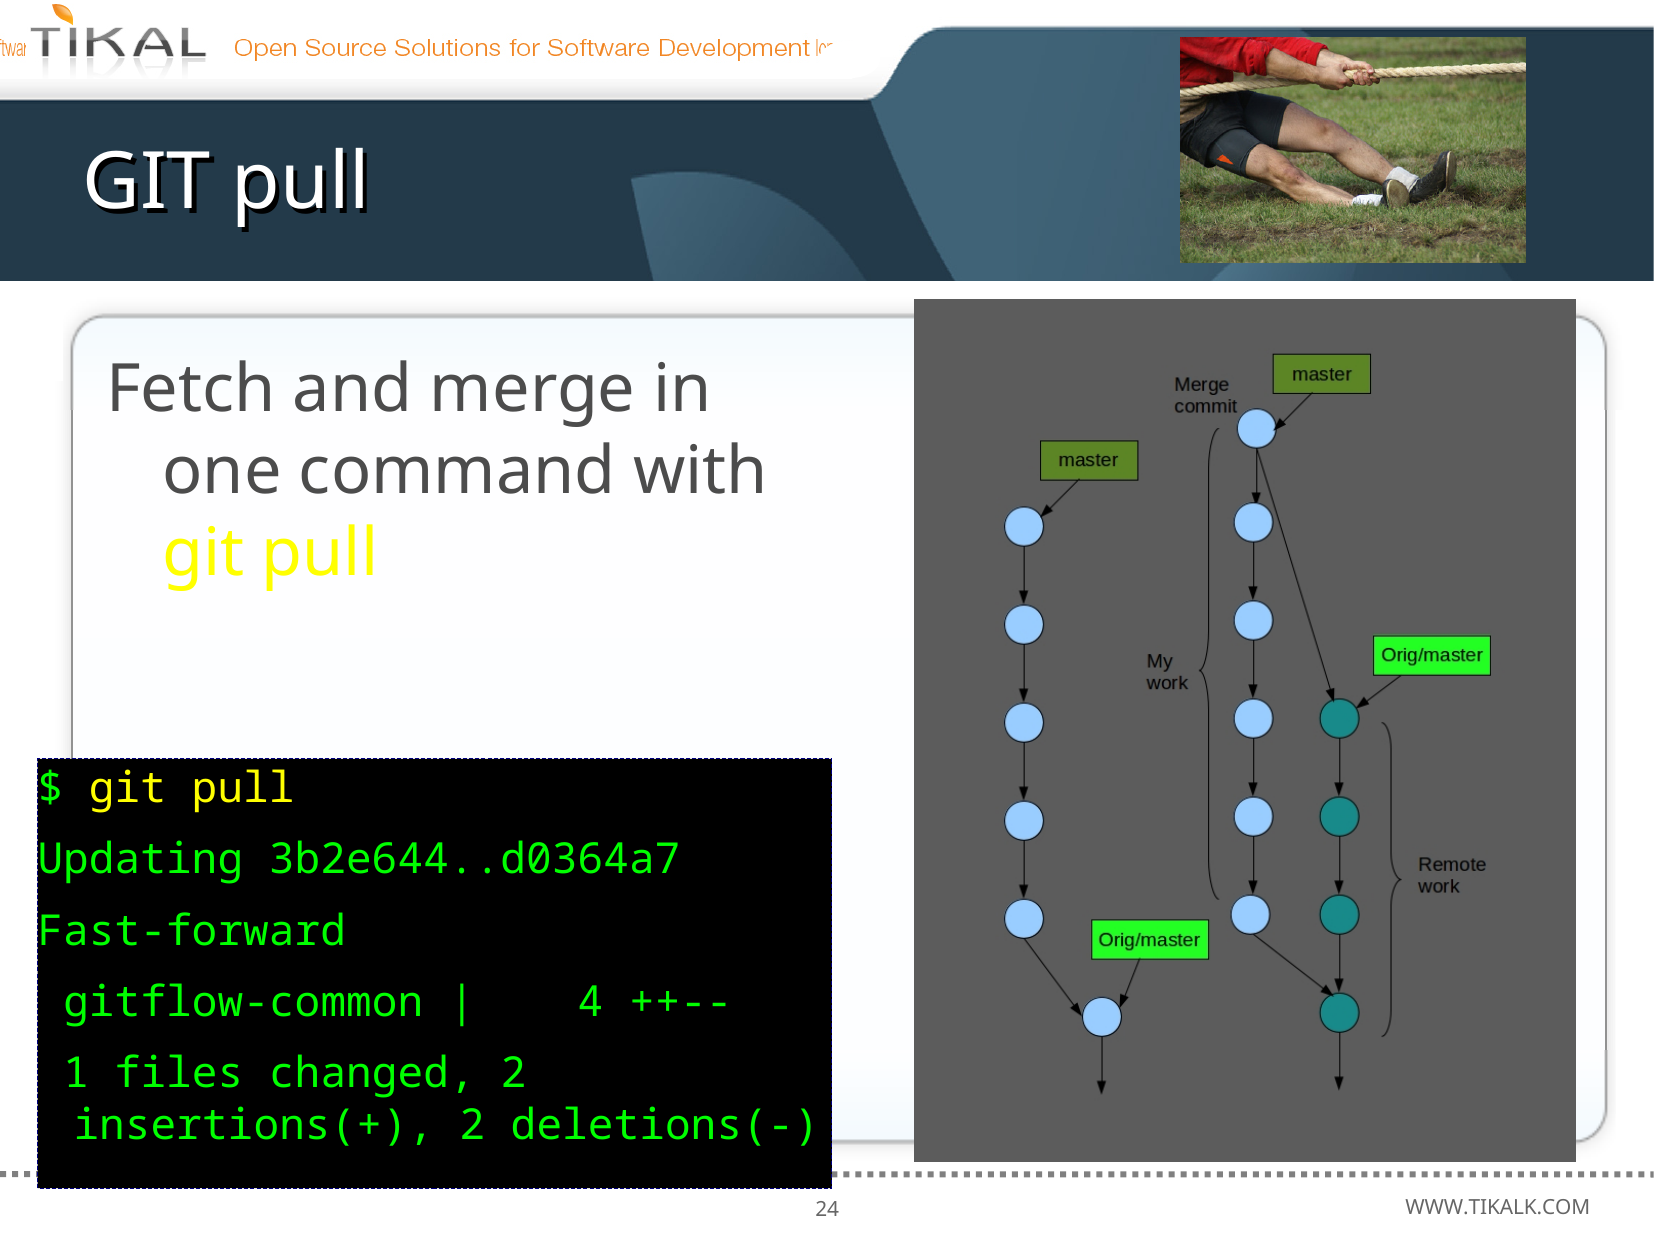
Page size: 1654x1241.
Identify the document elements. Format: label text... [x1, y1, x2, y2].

title GIT pull [82, 73, 1570, 280]
list Fetch and merge in one command with git pull [106, 343, 832, 734]
picture [0, 3, 1654, 281]
picture [55, 296, 1624, 1163]
list $ git pull Updating 3b2e644..d0364a7 Fast-forward gitflow-common | 4 ++-- 1 files changed, 2 insertions(+), 2 deletions(-) [37, 758, 832, 1189]
